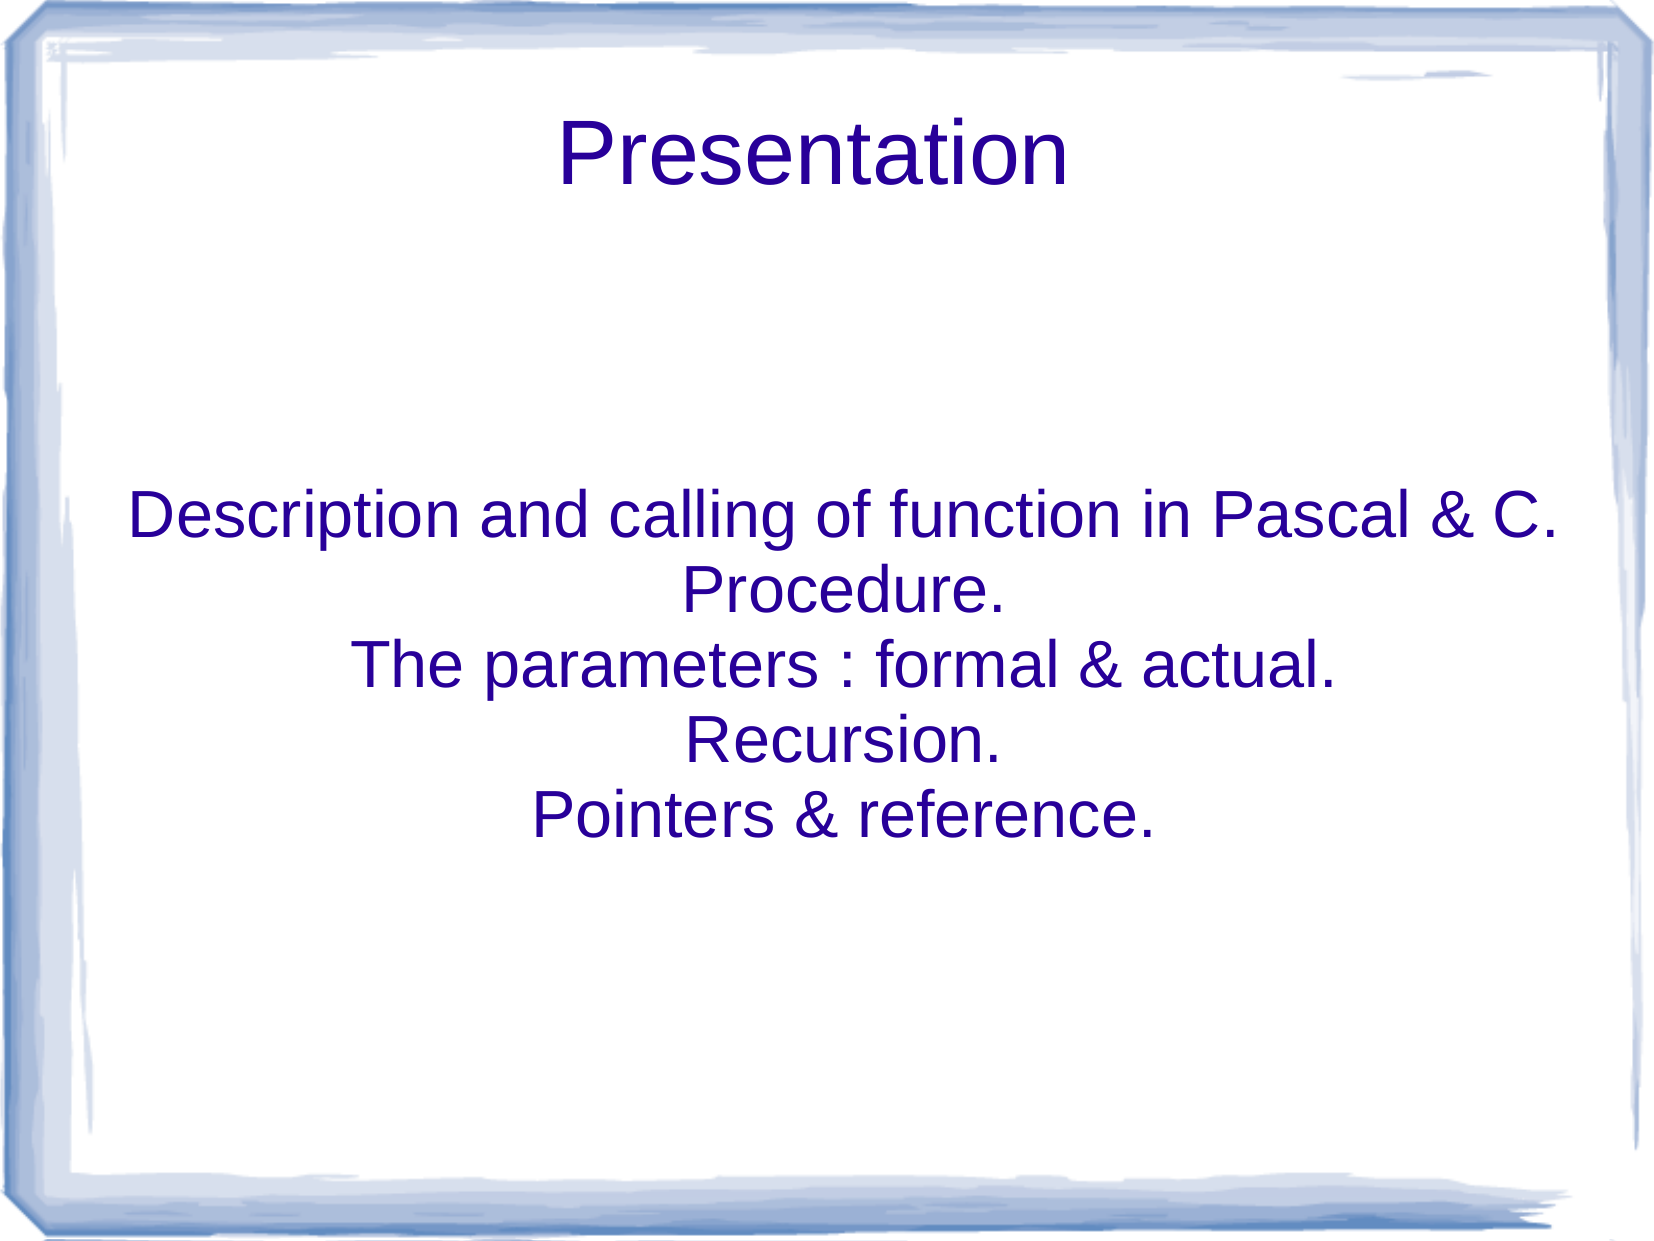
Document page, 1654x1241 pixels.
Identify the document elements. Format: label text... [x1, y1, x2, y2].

subtitle Description and calling of function in Pascal & C. Procedure. The parameters : formal & actual. Recursion. Pointers & reference. [118, 332, 1571, 997]
title Presentation [82, 56, 1571, 250]
picture [0, 0, 1654, 1241]
